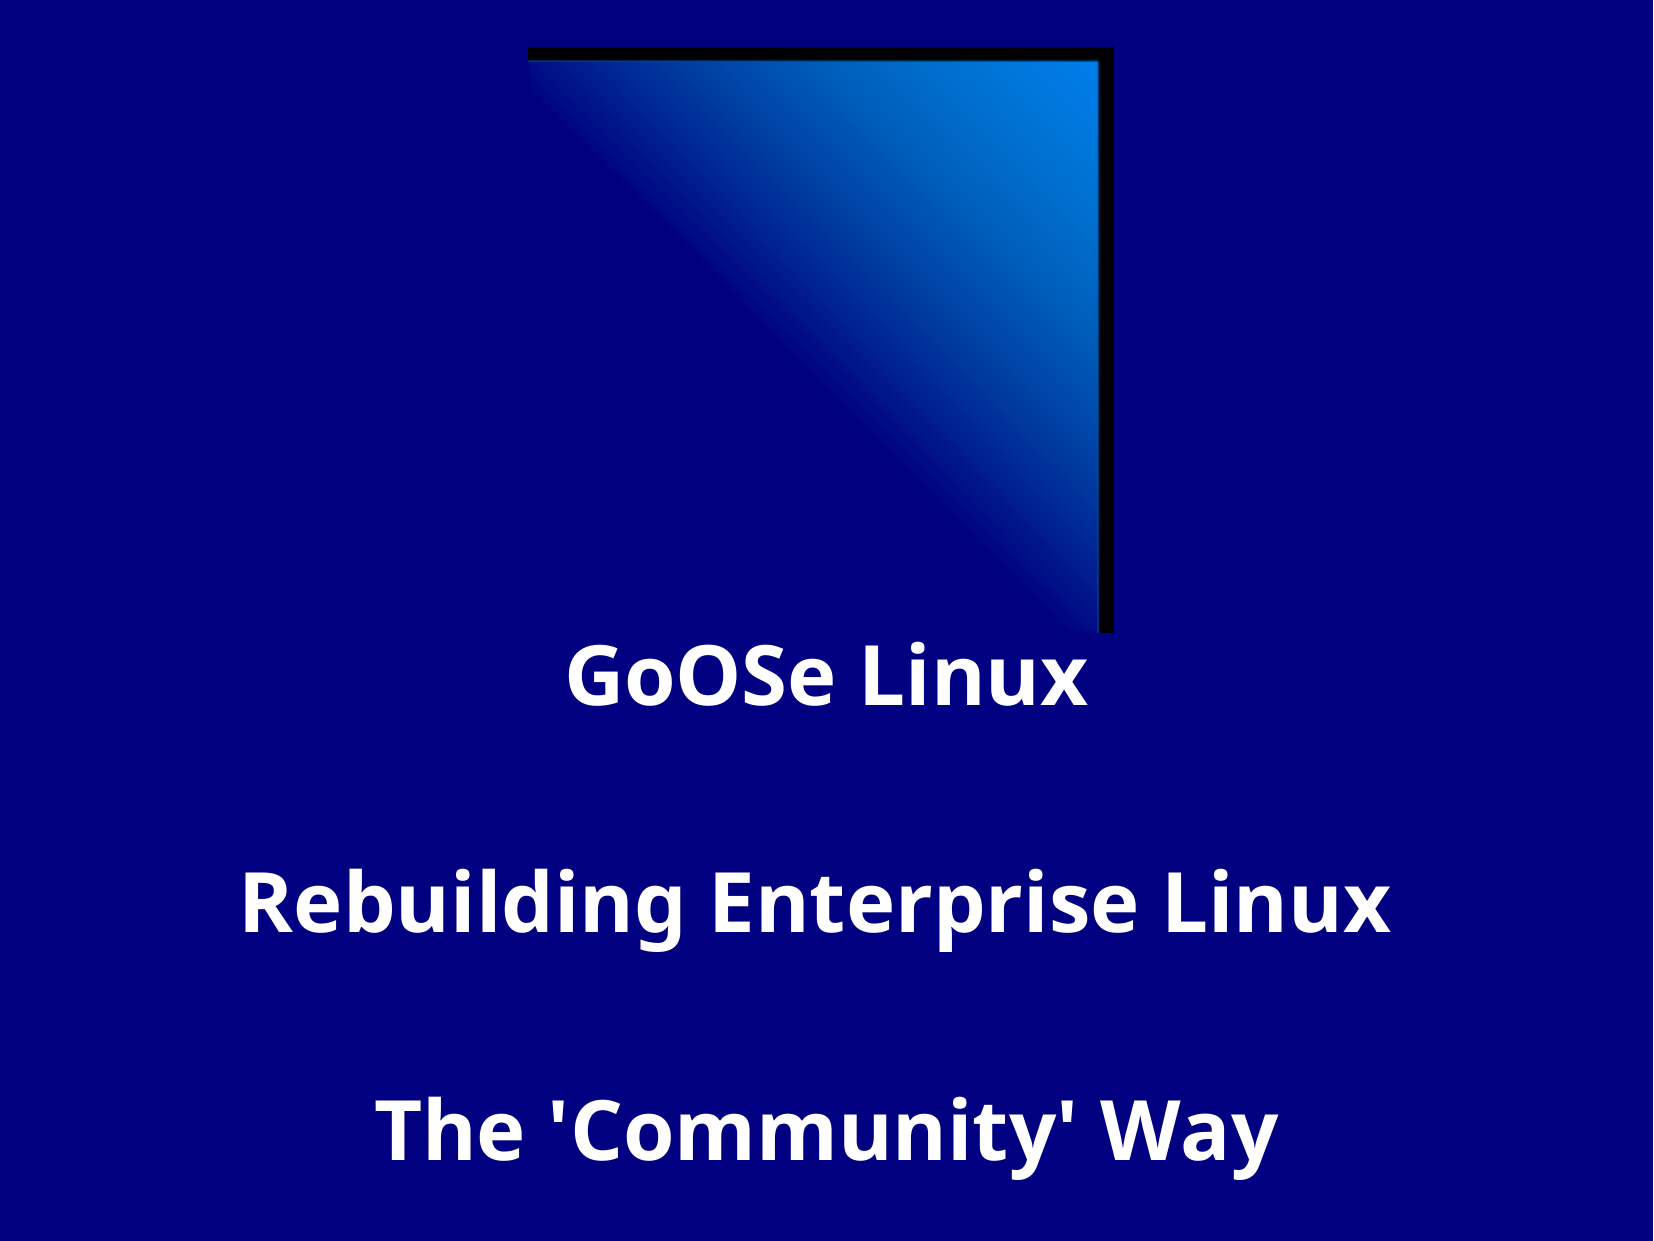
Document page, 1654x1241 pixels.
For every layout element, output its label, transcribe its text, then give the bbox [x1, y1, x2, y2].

subtitle GoOSe Linux Rebuilding Enterprise Linux The 'Community' Way [82, 631, 1571, 1171]
picture [528, 47, 1114, 633]
